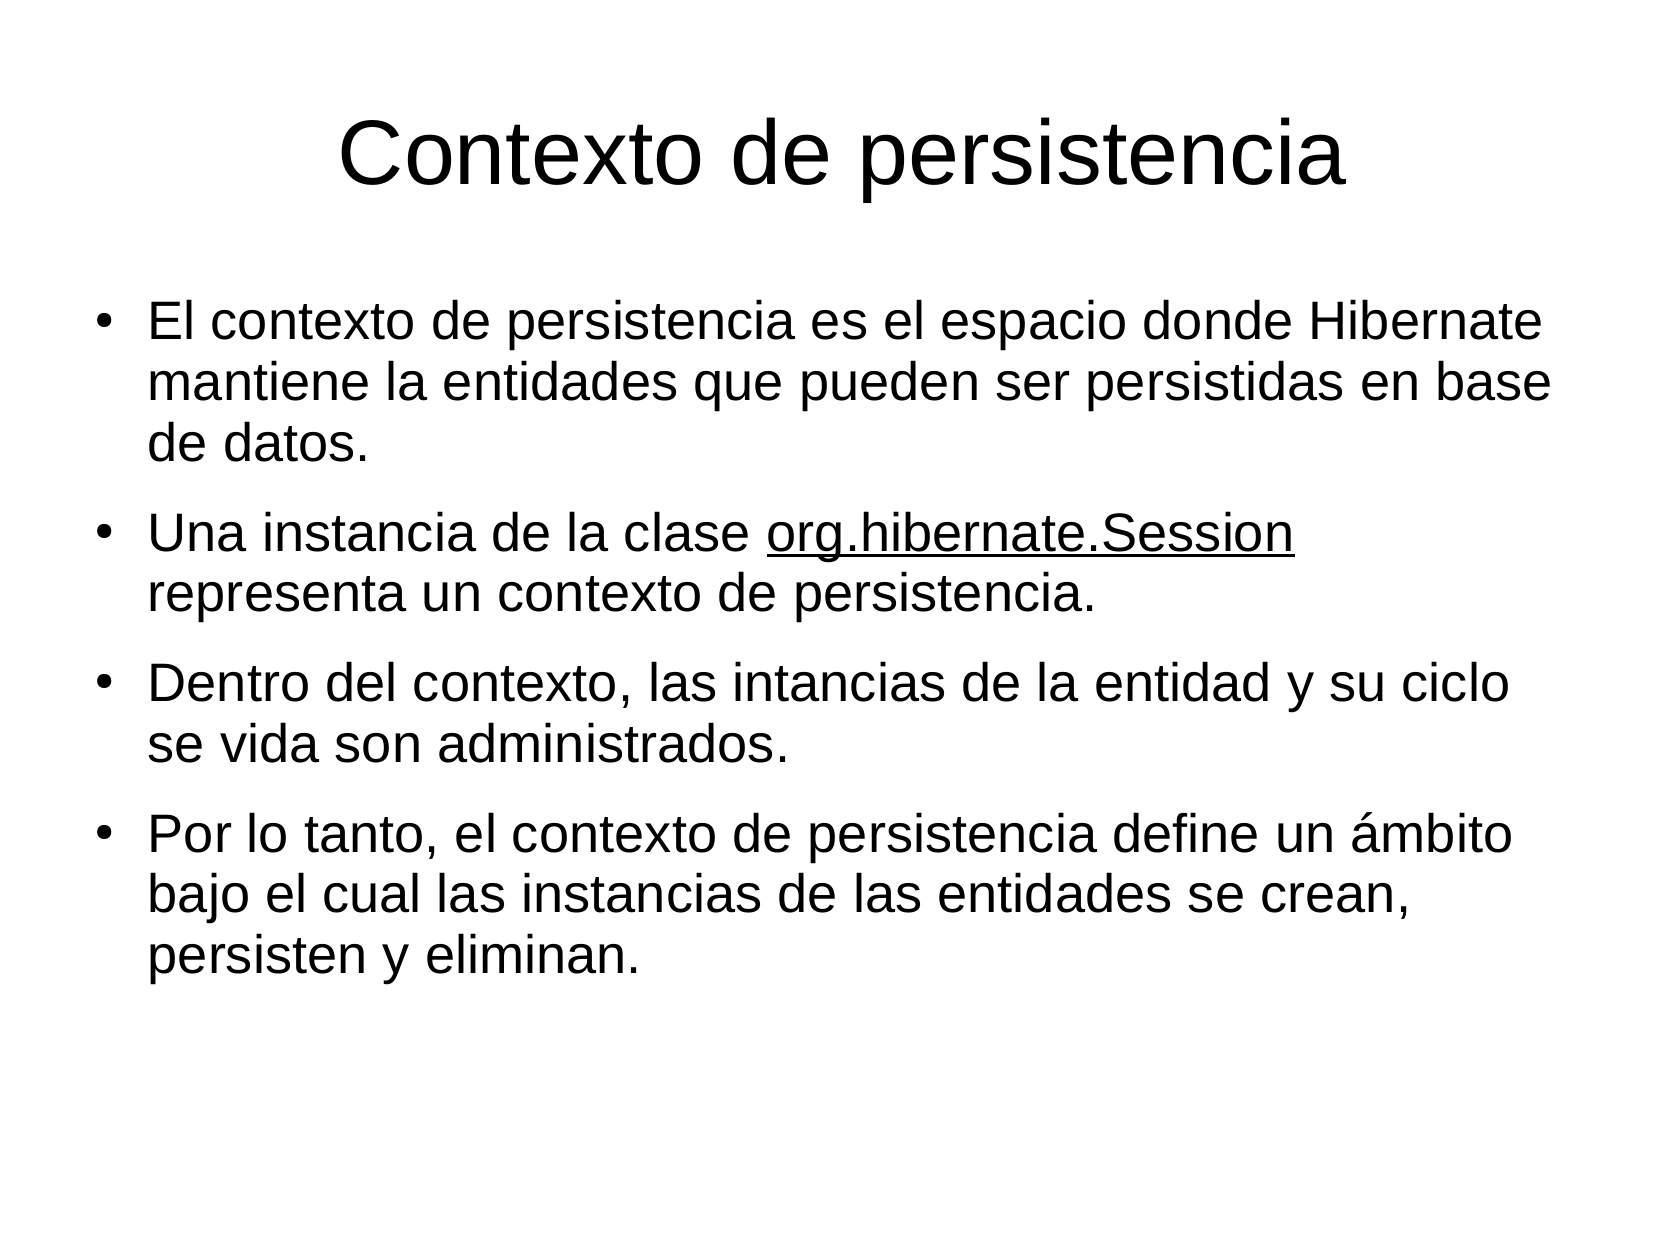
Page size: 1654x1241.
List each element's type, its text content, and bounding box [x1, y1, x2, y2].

list El contexto de persistencia es el espacio donde Hibernate mantiene la entidades que pueden ser persistidas en base de datos. Una instancia de la clase org.hibernate.Session representa un contexto de persistencia. Dentro del contexto, las intancias de la entidad y su ciclo se vida son administrados. Por lo tanto, el contexto de persistencia define un ámbito bajo el cual las instancias de las entidades se crean, persisten y eliminan. [76, 291, 1565, 1170]
title Contexto de persistencia [82, 49, 1571, 257]
